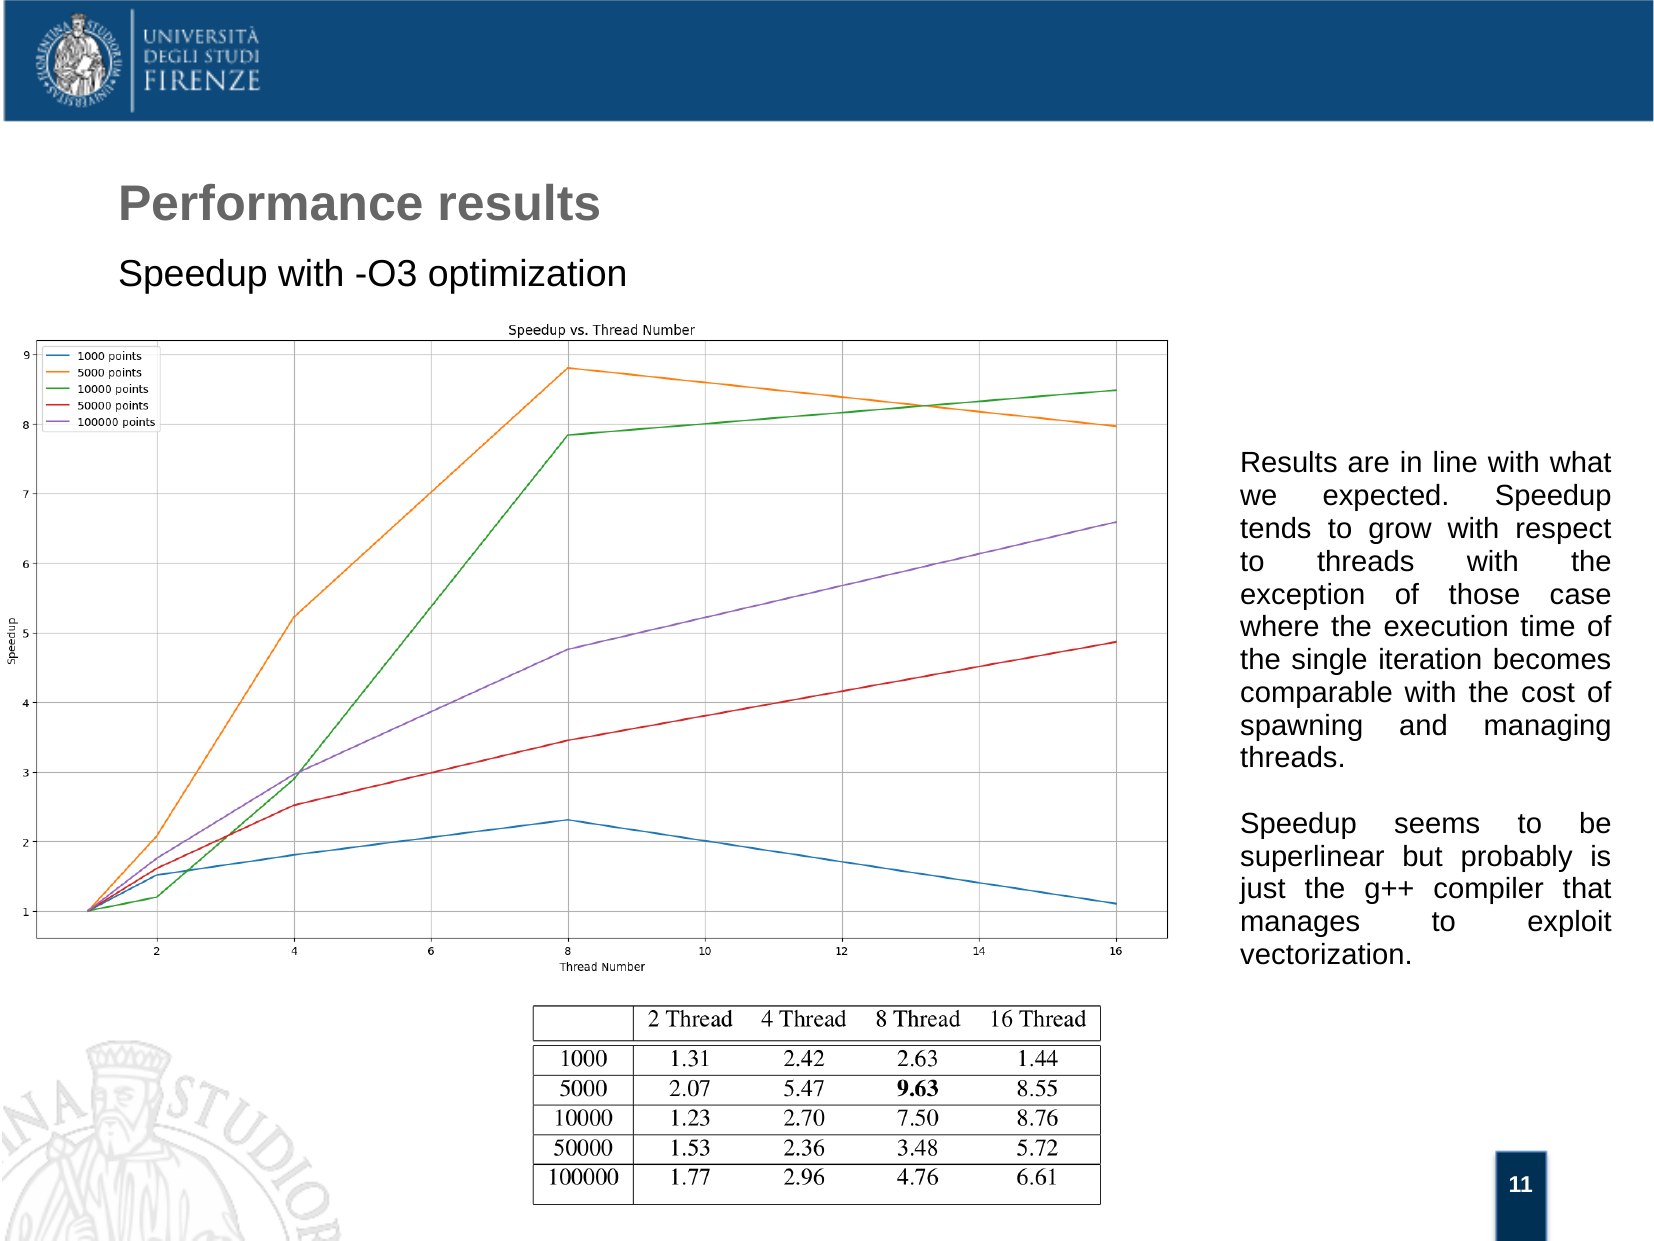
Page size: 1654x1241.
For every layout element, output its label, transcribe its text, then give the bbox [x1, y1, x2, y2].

text_box 11 [1505, 1160, 1536, 1208]
text_box Performance results Speedup with -O3 optimization [118, 147, 981, 295]
picture [0, 0, 1654, 1241]
text_box Results are in line with what we expected. Speedup tends to grow with respect to threads with the exception of those case where the execution time of the single iteration becomes comparable with the cost of spawning and managing threads. Speedup seems to be superlinear but probably is just the g++ compiler that manages to exploit vectorization. [1240, 206, 1613, 1211]
